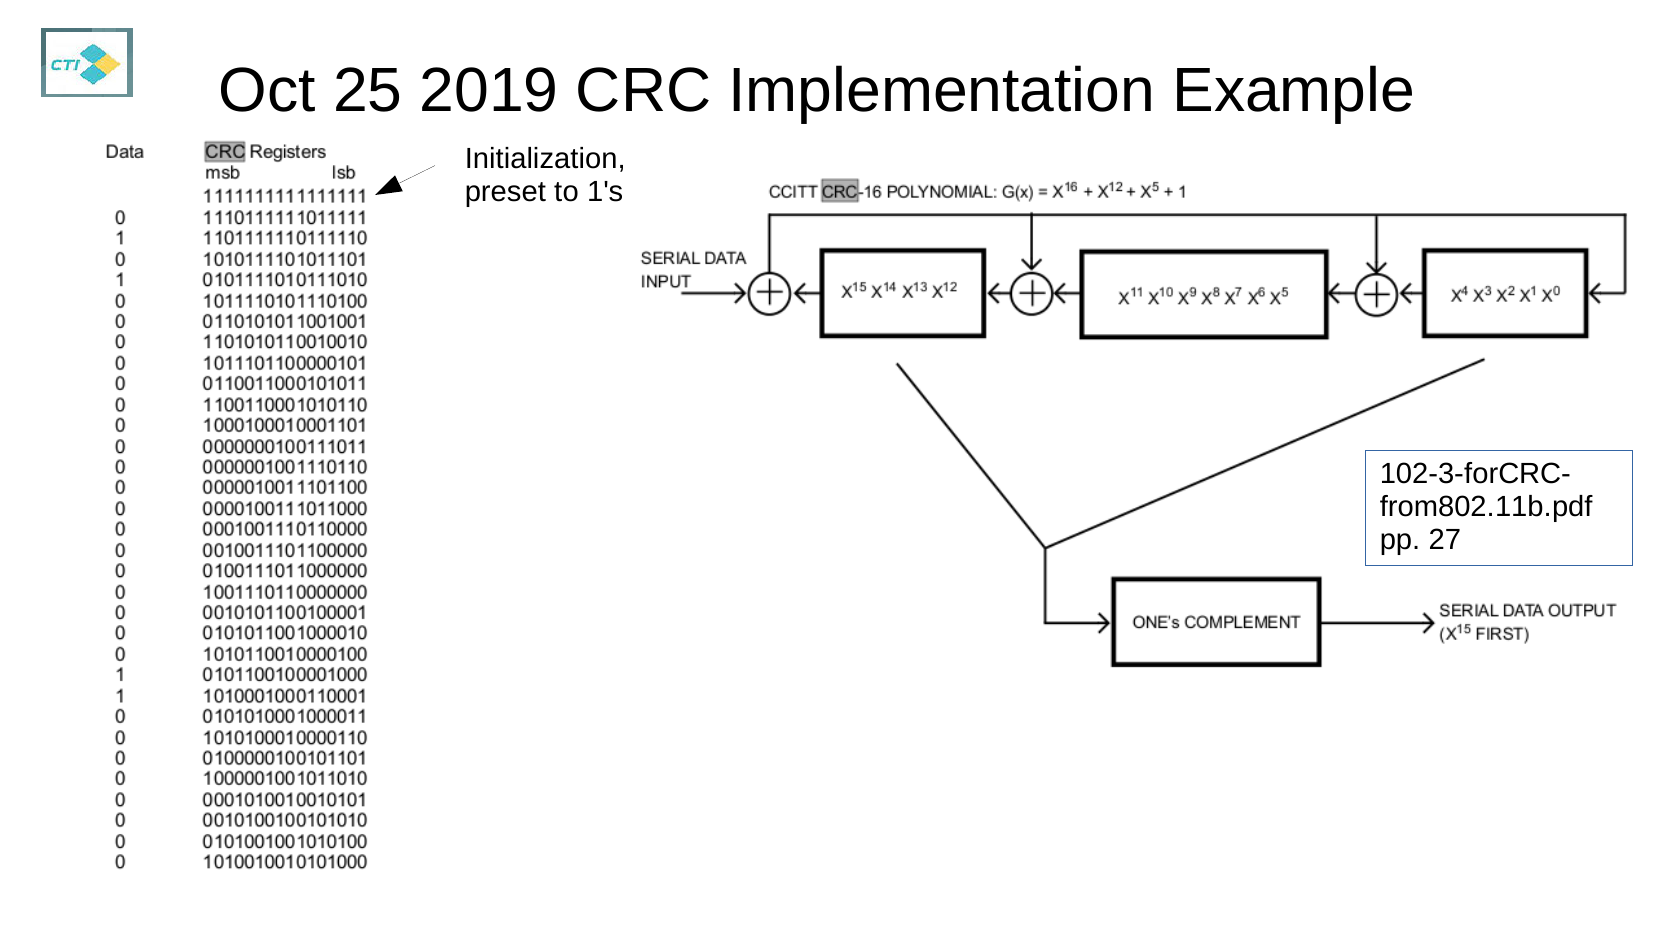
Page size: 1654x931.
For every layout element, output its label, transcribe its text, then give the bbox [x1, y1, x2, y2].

text_box 102-3-forCRC-from802.11b.pdf pp. 27 [1365, 450, 1633, 566]
text_box Initialization, preset to 1's [450, 135, 661, 218]
picture [615, 164, 1640, 676]
picture [102, 136, 376, 876]
picture [41, 28, 133, 97]
title Oct 25 2019 CRC Implementation Example [82, 10, 1571, 166]
